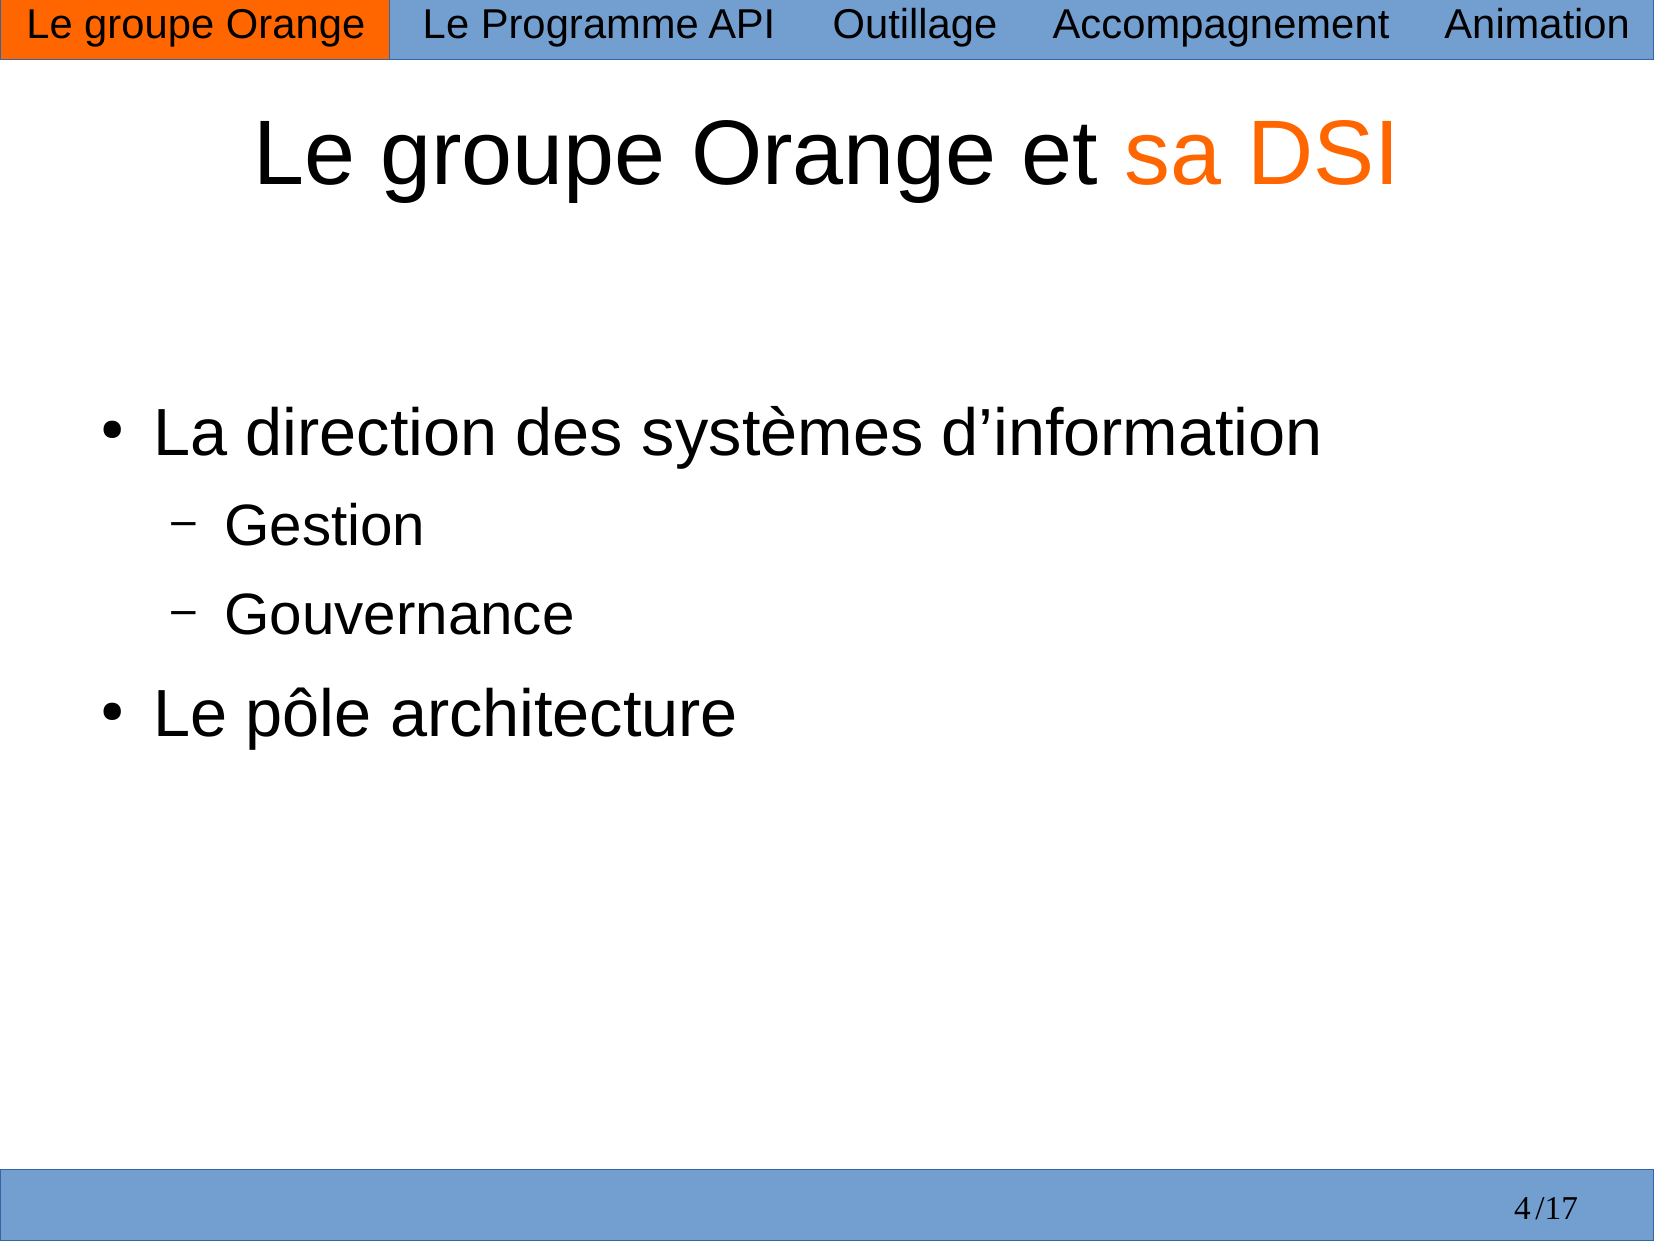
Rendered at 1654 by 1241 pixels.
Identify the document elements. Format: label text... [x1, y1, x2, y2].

title Le groupe Orange et sa DSI [82, 60, 1571, 257]
list La direction des systèmes d’information Gestion Gouvernance Le pôle architecture [82, 290, 1571, 1010]
text_box Le groupe Orange Le Programme API Outillage Accompagnement Animation [0, 0, 1654, 60]
